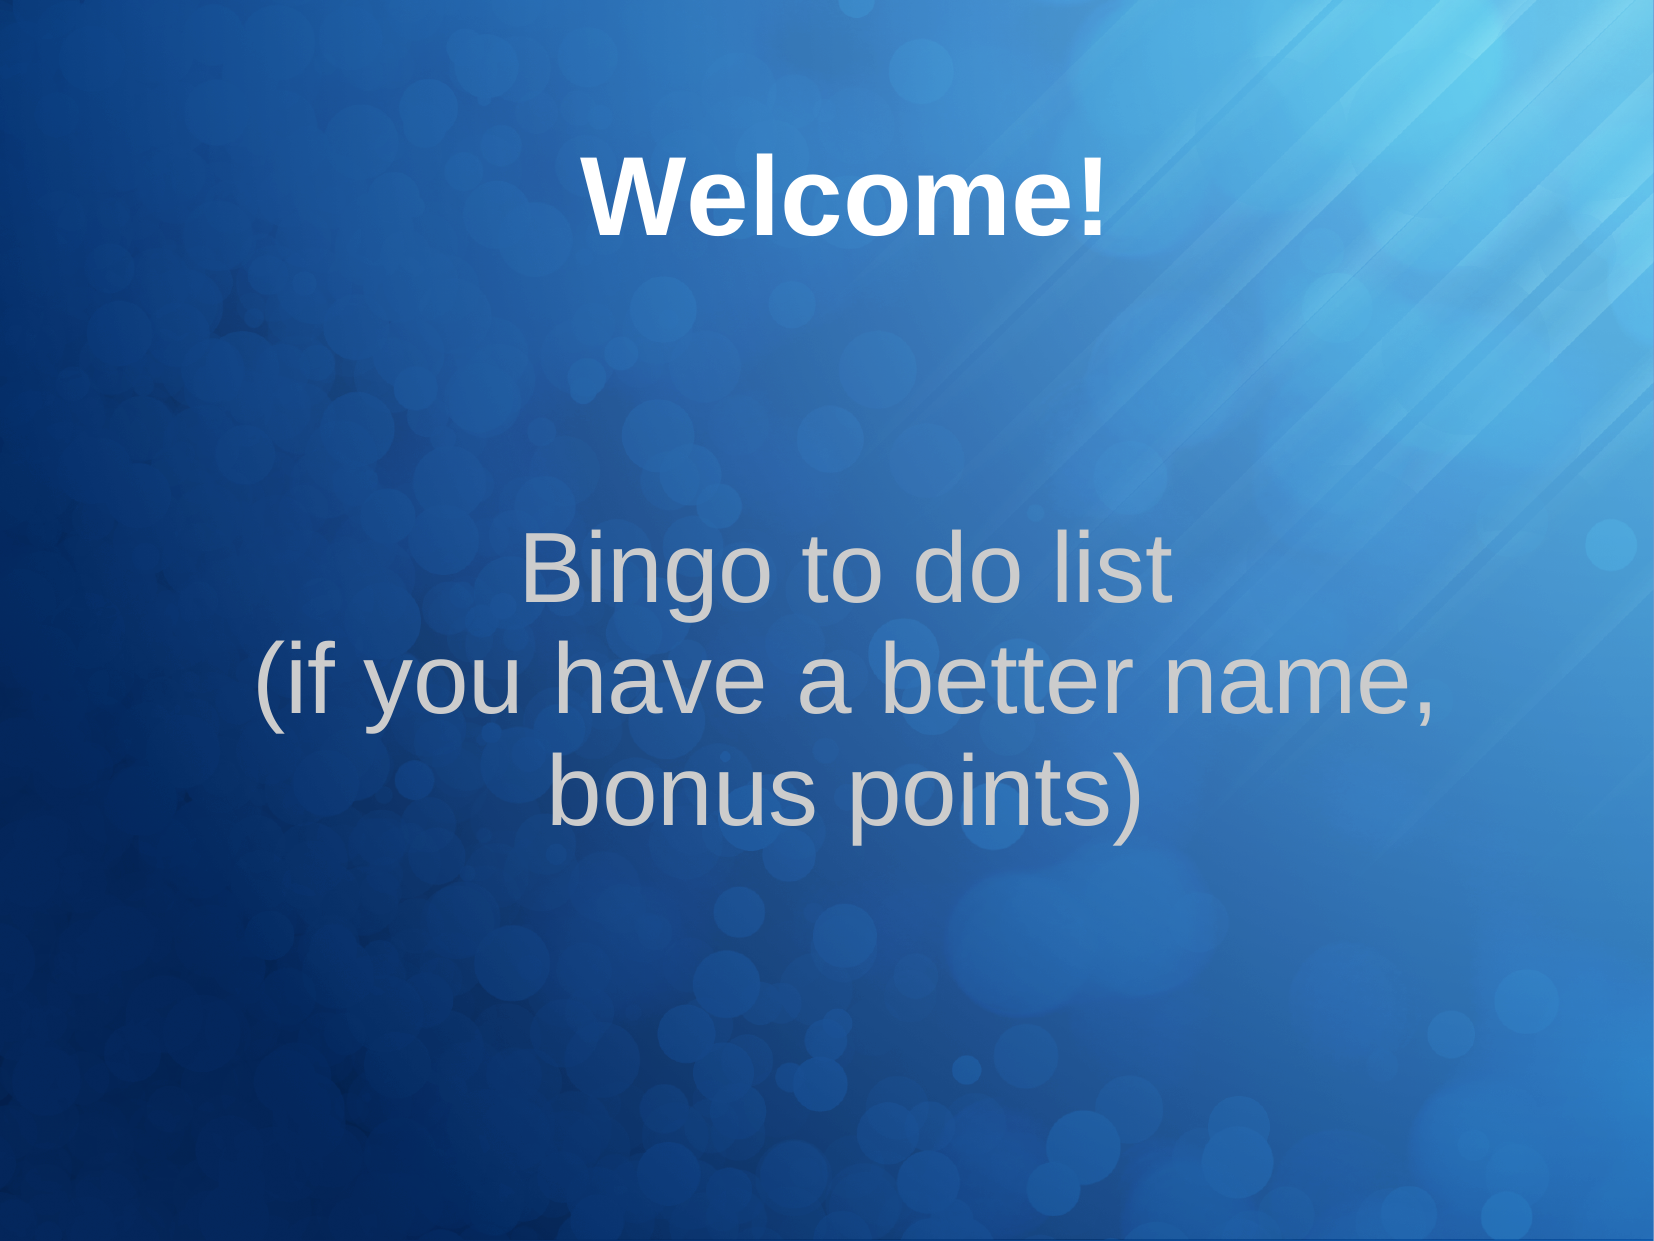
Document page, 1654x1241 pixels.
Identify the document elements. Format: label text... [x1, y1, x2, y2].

picture [0, 0, 1654, 1241]
subtitle Bingo to do list (if you have a better name, bonus points) [118, 319, 1576, 1040]
title Welcome! [118, 112, 1576, 281]
